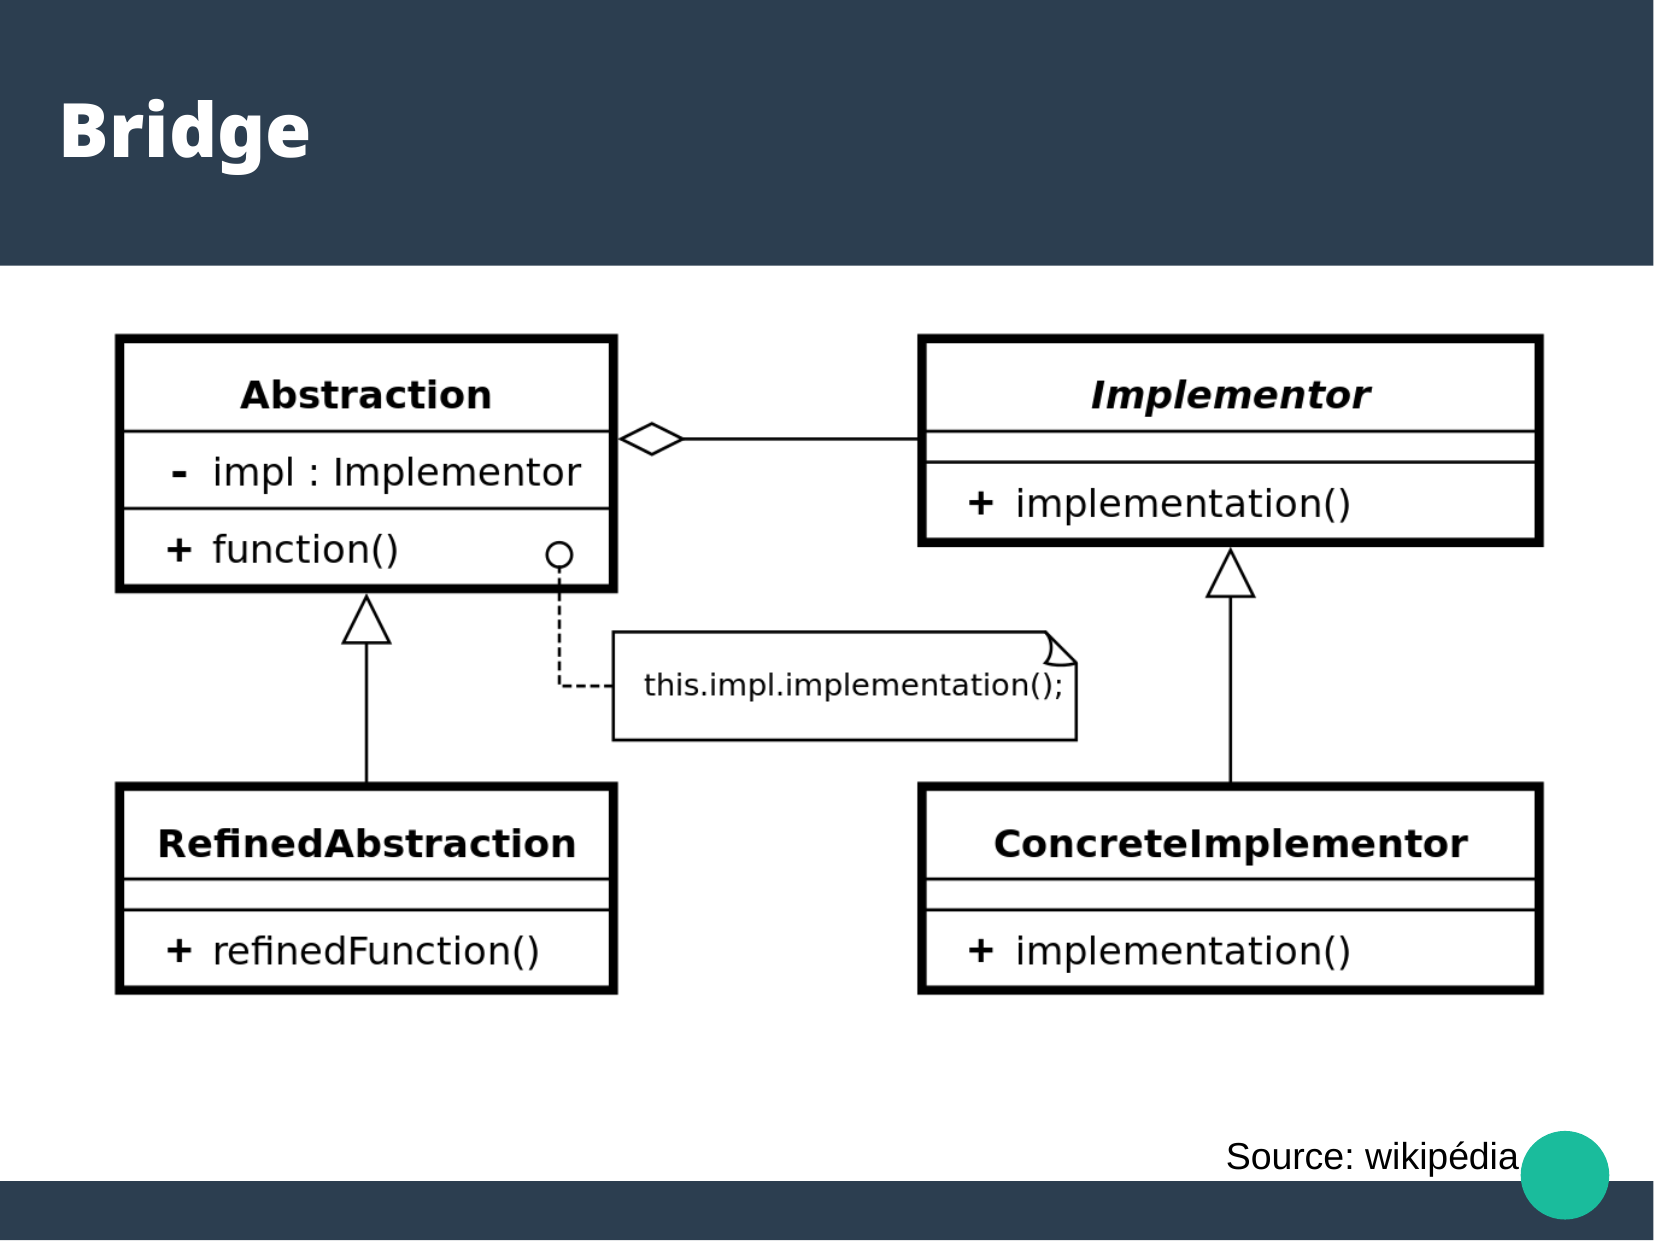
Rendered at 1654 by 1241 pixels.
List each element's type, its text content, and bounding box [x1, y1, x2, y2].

text_box Source: wikipédia [1211, 1127, 1534, 1185]
title Bridge [59, 49, 1595, 207]
picture [58, 277, 1601, 1049]
